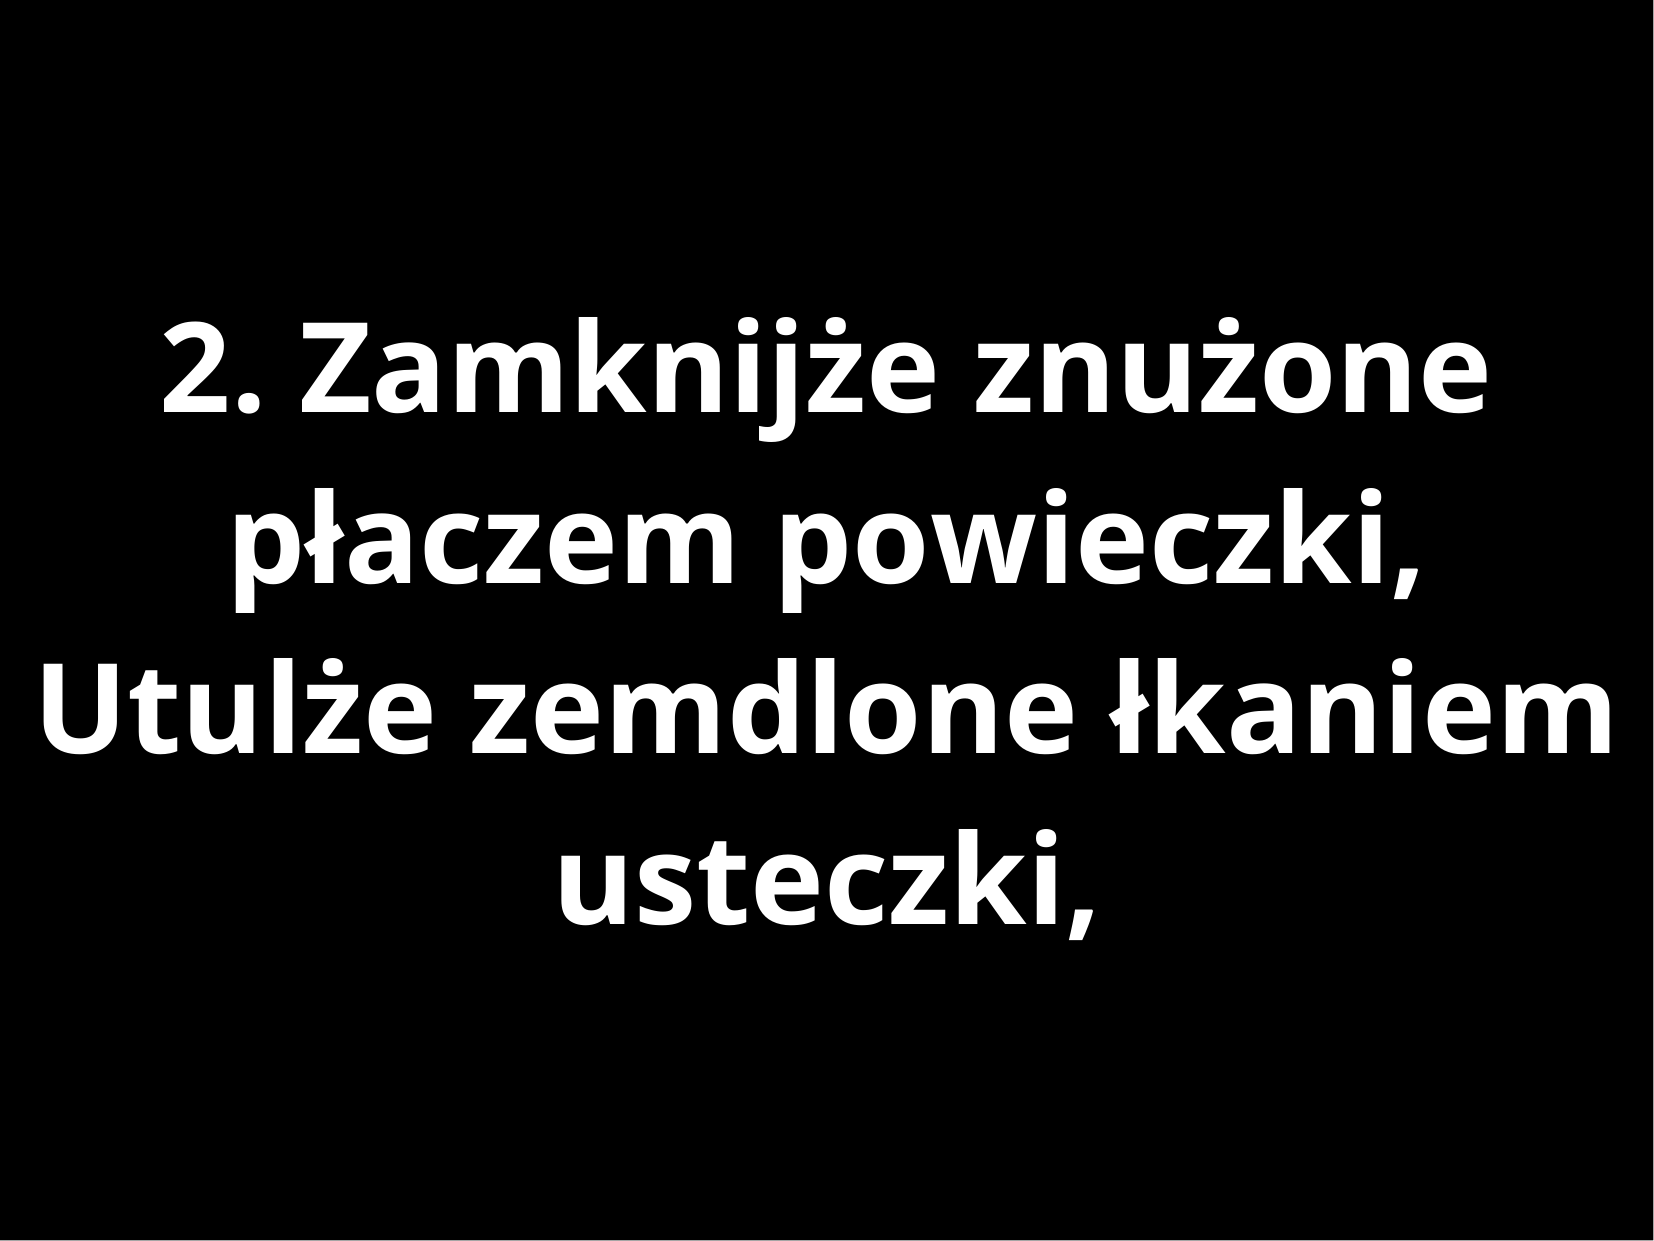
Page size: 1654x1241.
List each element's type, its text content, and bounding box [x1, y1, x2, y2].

title 2. Zamknijże znużone płaczem powieczki, Utulże zemdlone łkaniem usteczki, [0, 0, 1654, 1241]
